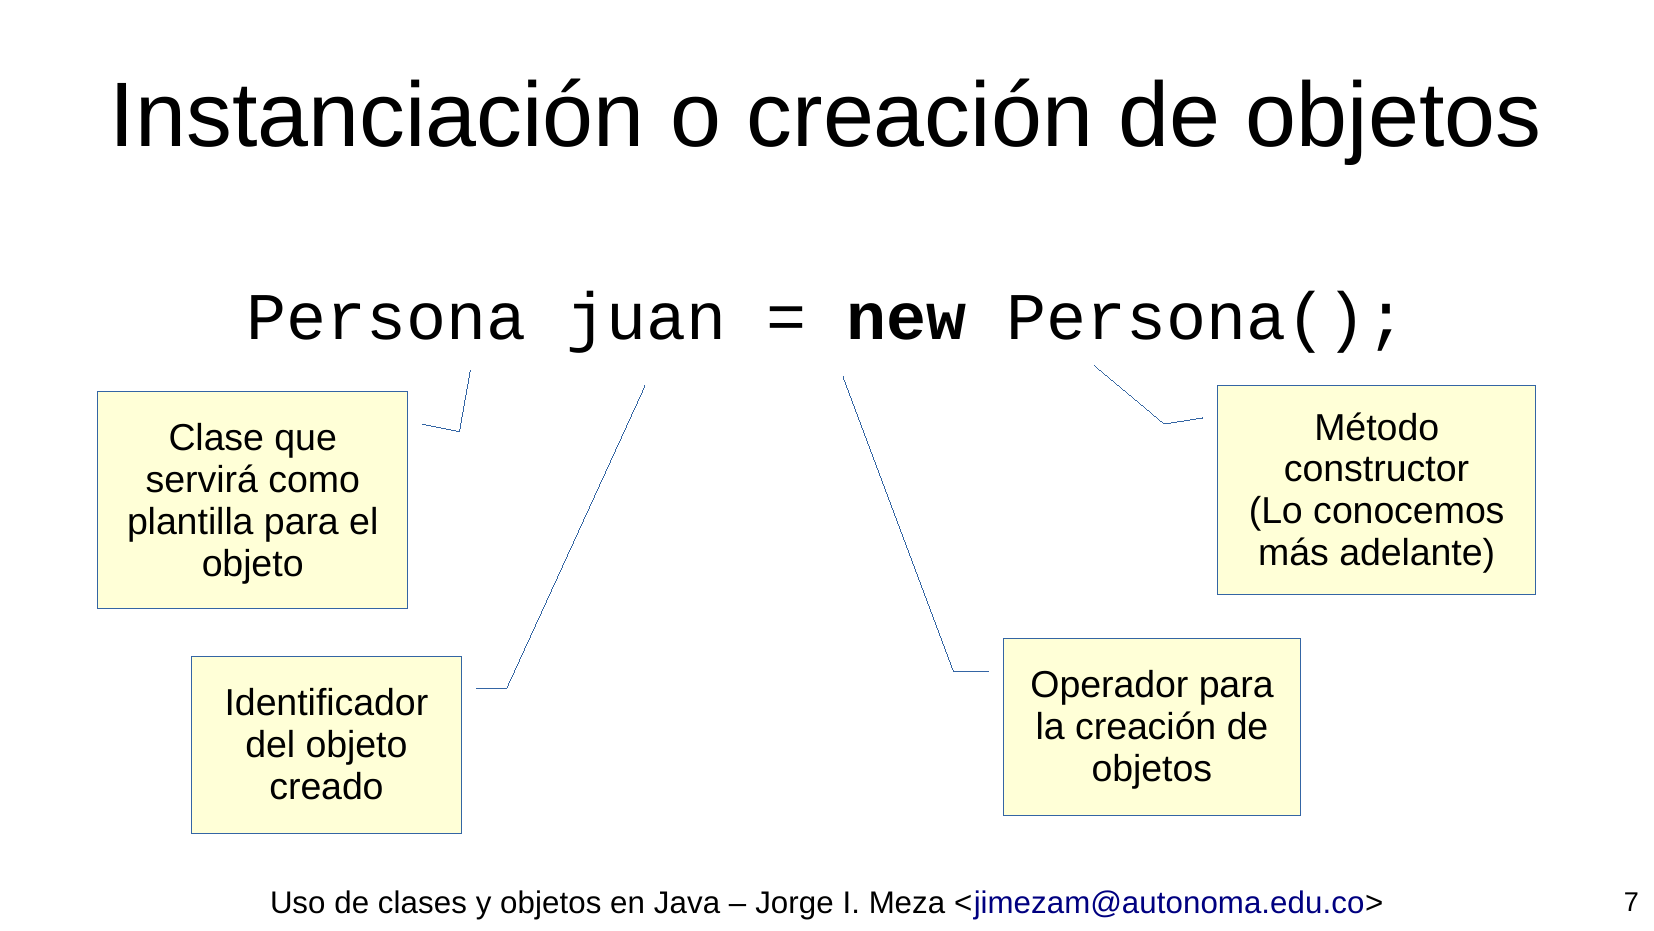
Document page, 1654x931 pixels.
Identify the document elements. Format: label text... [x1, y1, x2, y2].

text_box Operador para la creación de objetos [1003, 638, 1301, 815]
title Instanciación o creación de objetos [82, 37, 1571, 193]
text_box Clase que servirá como plantilla para el objeto [98, 391, 408, 609]
subtitle Persona juan = new Persona(); [82, 217, 1571, 879]
text_box Método constructor (Lo conocemos más adelante) [1218, 385, 1536, 595]
text_box Identificador del objeto creado [192, 656, 461, 833]
